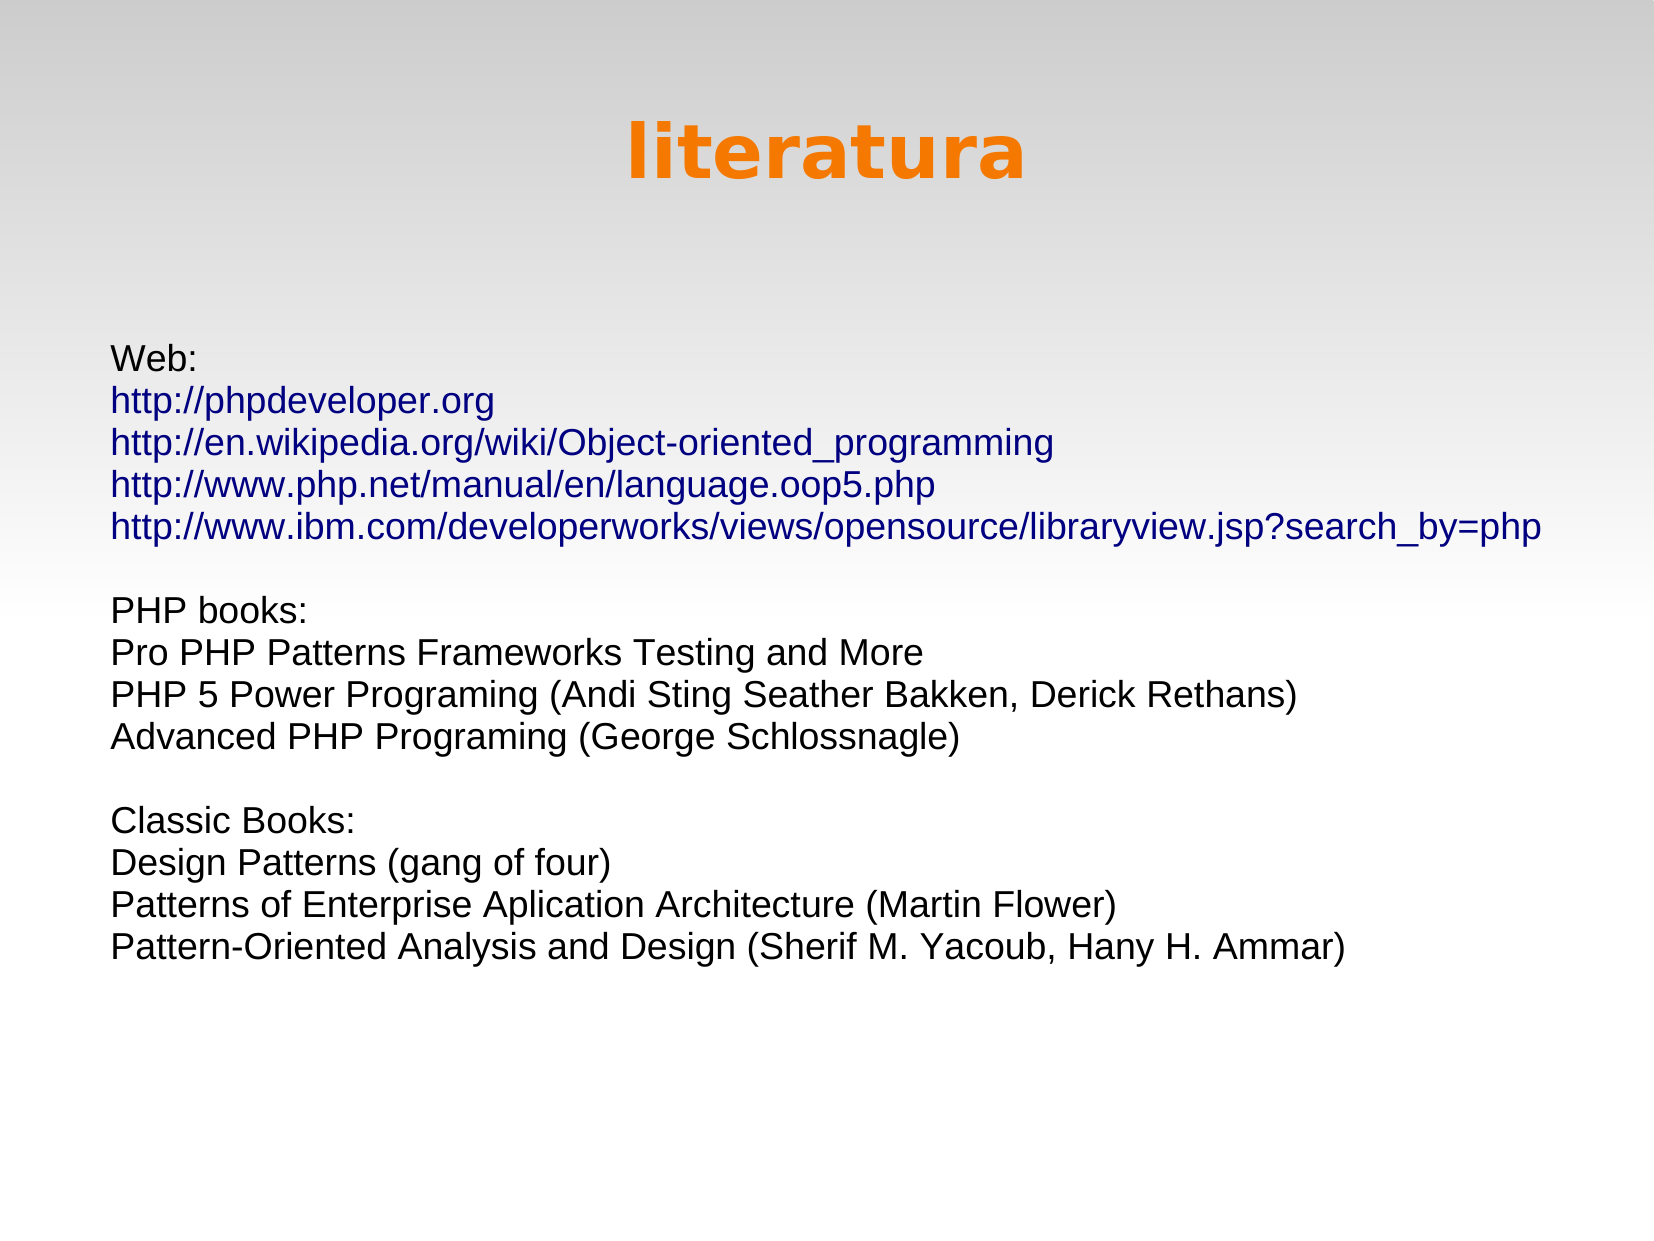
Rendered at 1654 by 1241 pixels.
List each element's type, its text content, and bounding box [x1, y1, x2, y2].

subtitle Web: http://phpdeveloper.org http://en.wikipedia.org/wiki/Object-oriented_programming http://www.php.net/manual/en/language.oop5.php http://www.ibm.com/developerworks/views/opensource/libraryview.jsp?search_by=php PHP books: Pro PHP Patterns Frameworks Testing and More PHP 5 Power Programing (Andi Sting Seather Bakken, Derick Rethans) Advanced PHP Programing (George Schlossnagle) Classic Books: Design Patterns (gang of four) Patterns of Enterprise Aplication Architecture (Martin Flower) Pattern-Oriented Analysis and Design (Sherif M. Yacoub, Hany H. Ammar) [75, 286, 1571, 1241]
title literatura [82, 56, 1571, 250]
